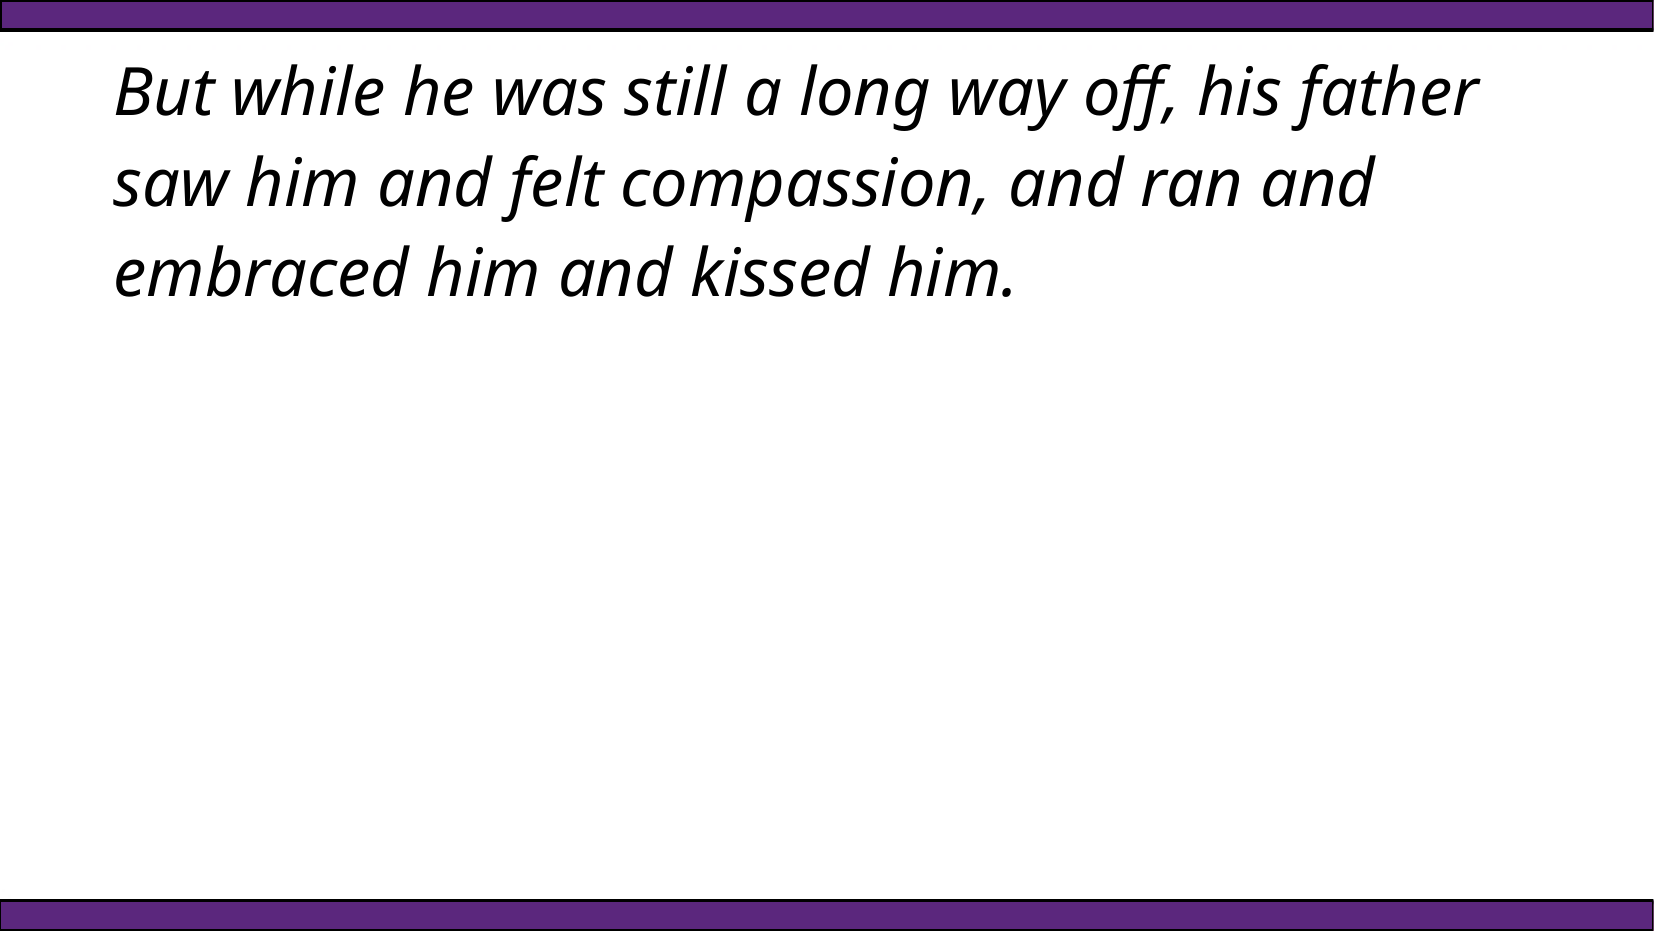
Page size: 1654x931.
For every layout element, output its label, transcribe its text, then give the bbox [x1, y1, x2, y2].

picture [0, 31, 1654, 900]
text_box [0, 900, 1654, 931]
text_box But while he was still a long way off, his father saw him and felt compassion, and ran and embraced him and kissed him. [98, 36, 1591, 318]
text_box [0, 0, 1654, 31]
